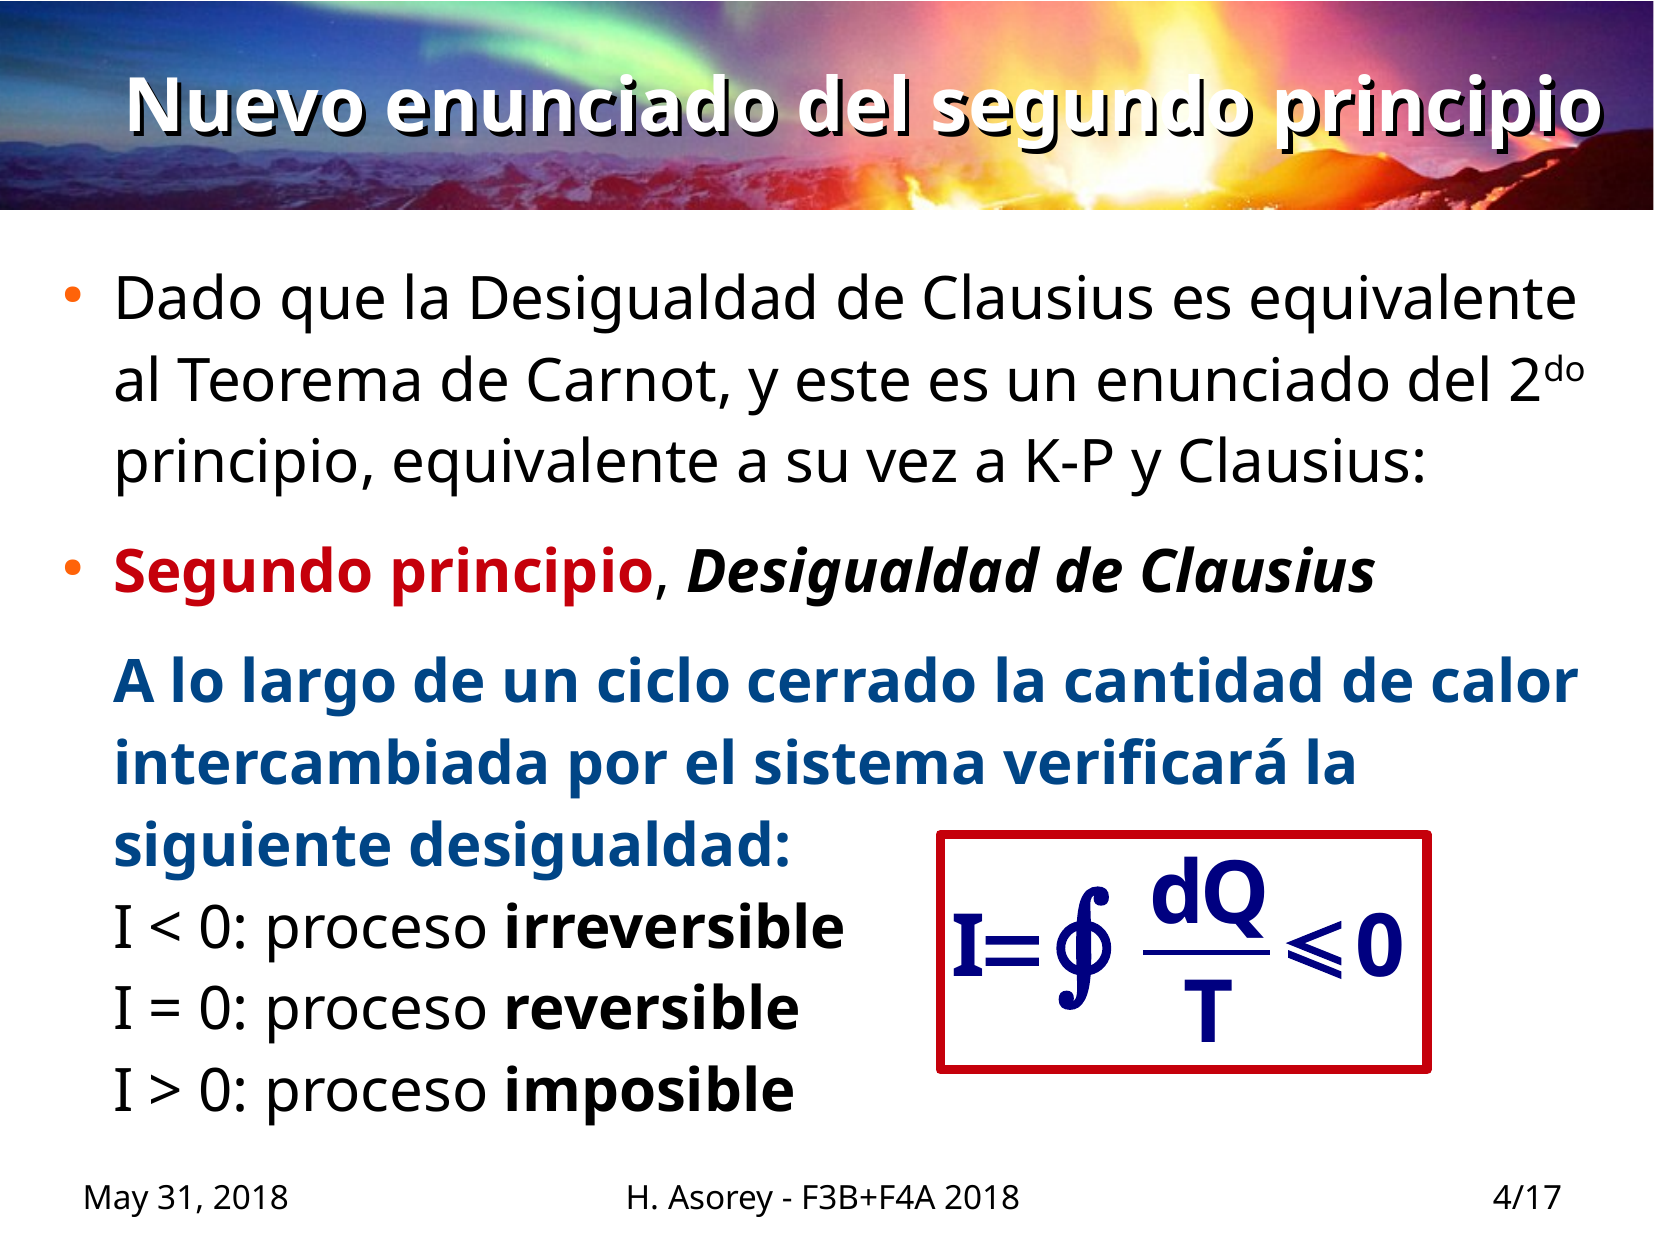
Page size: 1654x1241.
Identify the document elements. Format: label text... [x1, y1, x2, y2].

list Dado que la Desigualdad de Clausius es equivalente al Teorema de Carnot, y este es un enunciado del 2do principio, equivalente a su vez a K-P y Clausius: Segundo principio, Desigualdad de Clausius A lo largo de un ciclo cerrado la cantidad de calor intercambiada por el sistema verificará la siguiente desigualdad: I < 0: proceso irreversible I = 0: proceso reversible I > 0: proceso imposible [45, 255, 1606, 1186]
chart [945, 839, 1423, 1066]
title Nuevo enunciado del segundo principio [45, 15, 1606, 191]
picture [0, 1, 1654, 210]
